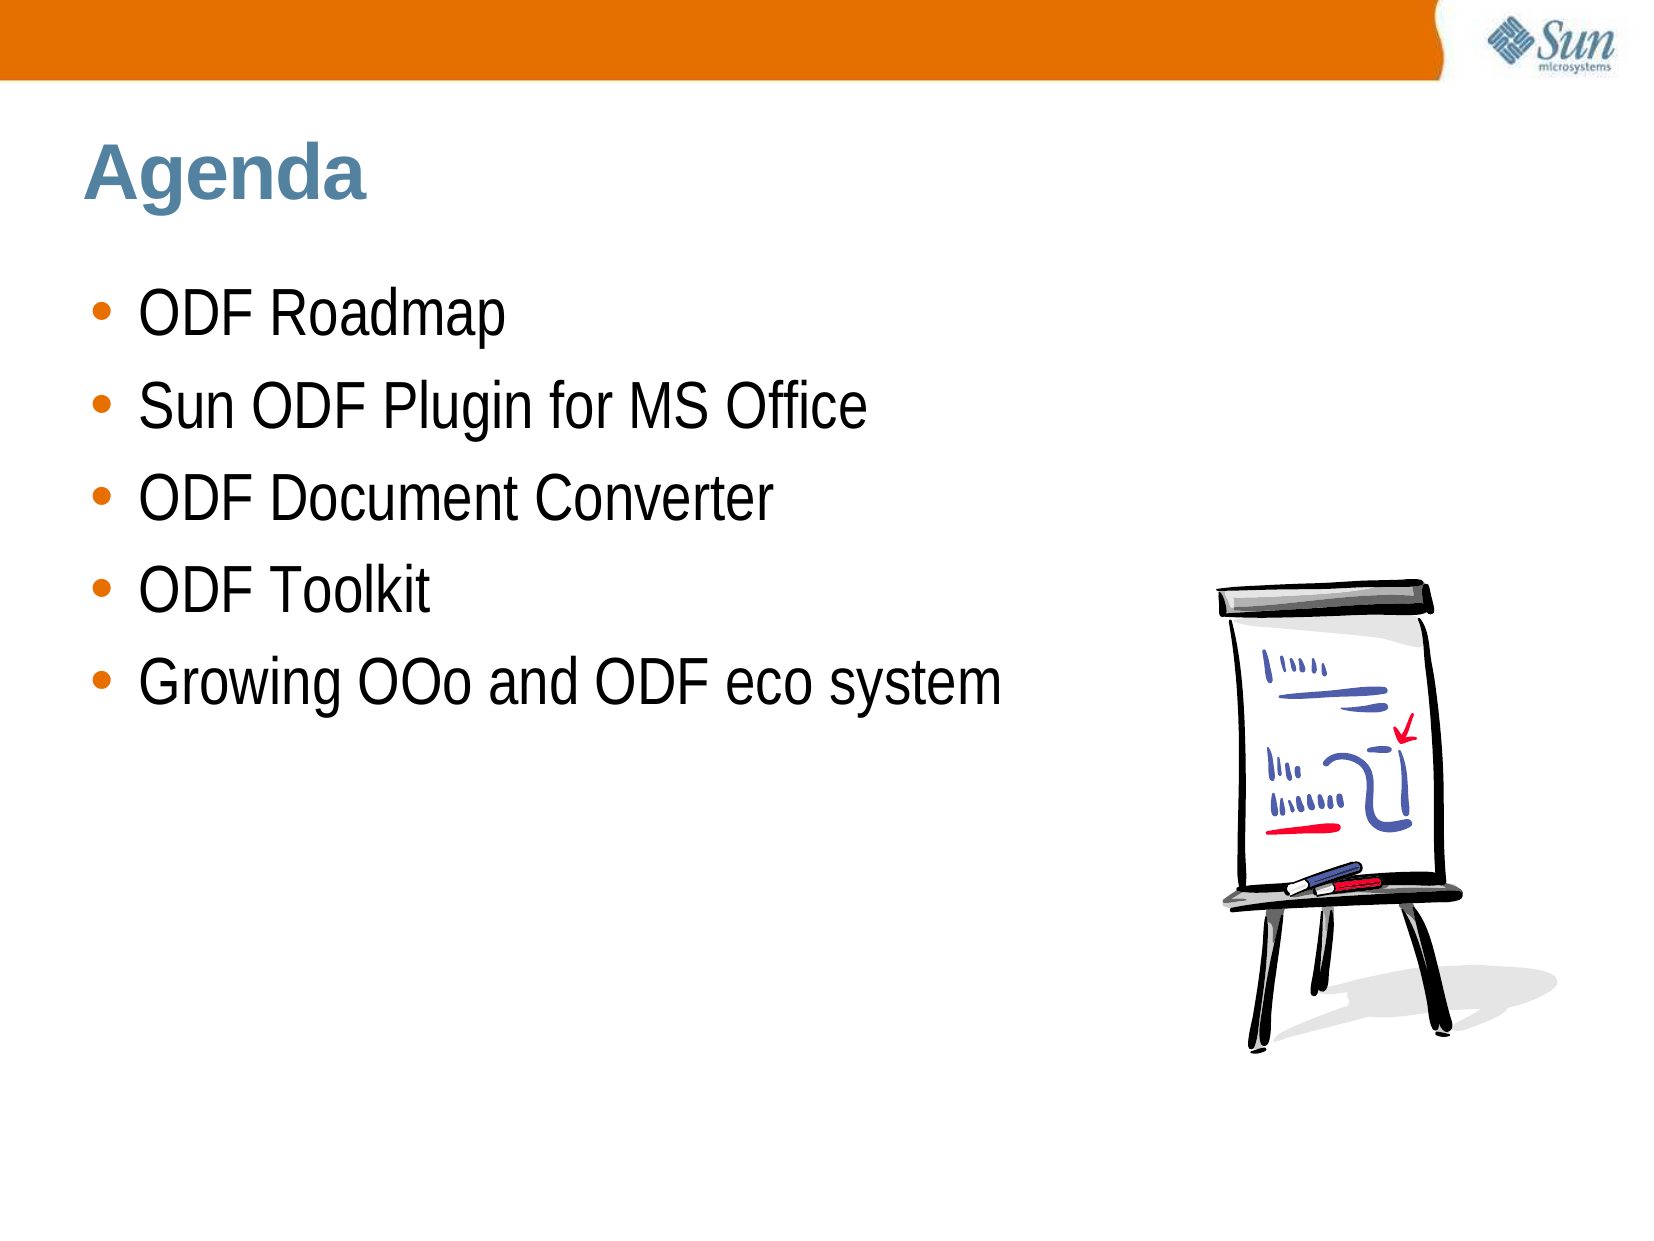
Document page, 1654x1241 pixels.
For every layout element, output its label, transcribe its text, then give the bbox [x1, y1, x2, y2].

picture [0, 0, 1654, 83]
picture [1201, 564, 1572, 1068]
list ODF Roadmap Sun ODF Plugin for MS Office ODF Document Converter ODF Toolkit Growing OOo and ODF eco system [71, 283, 1545, 1121]
title Agenda [82, 135, 1585, 251]
